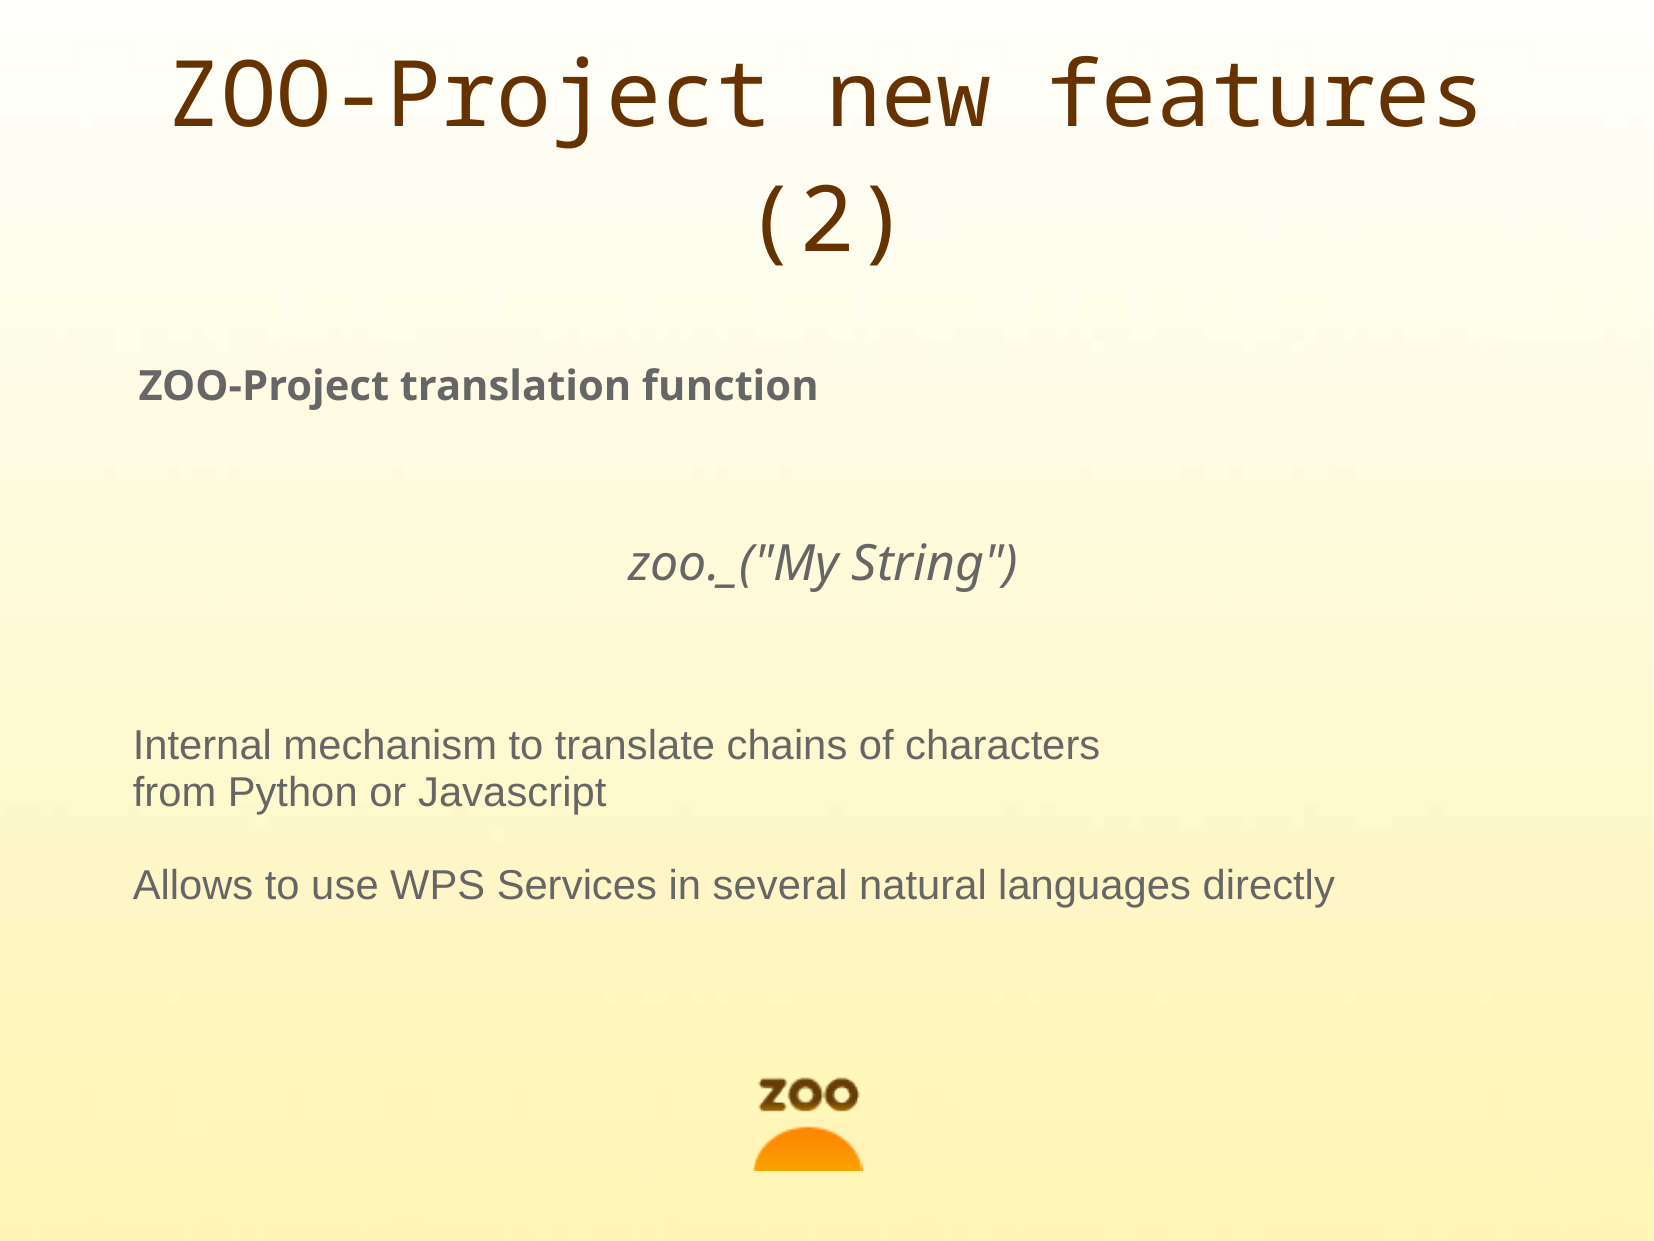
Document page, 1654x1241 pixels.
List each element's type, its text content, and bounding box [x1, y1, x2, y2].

text_box Internal mechanism to translate chains of characters from Python or Javascript Allows to use WPS Services in several natural languages directly [118, 714, 1548, 916]
text_box ZOO-Project translation function zoo._("My String") [123, 348, 1524, 678]
title ZOO-Project new features (2) [82, 49, 1571, 257]
picture [0, 0, 1654, 1241]
